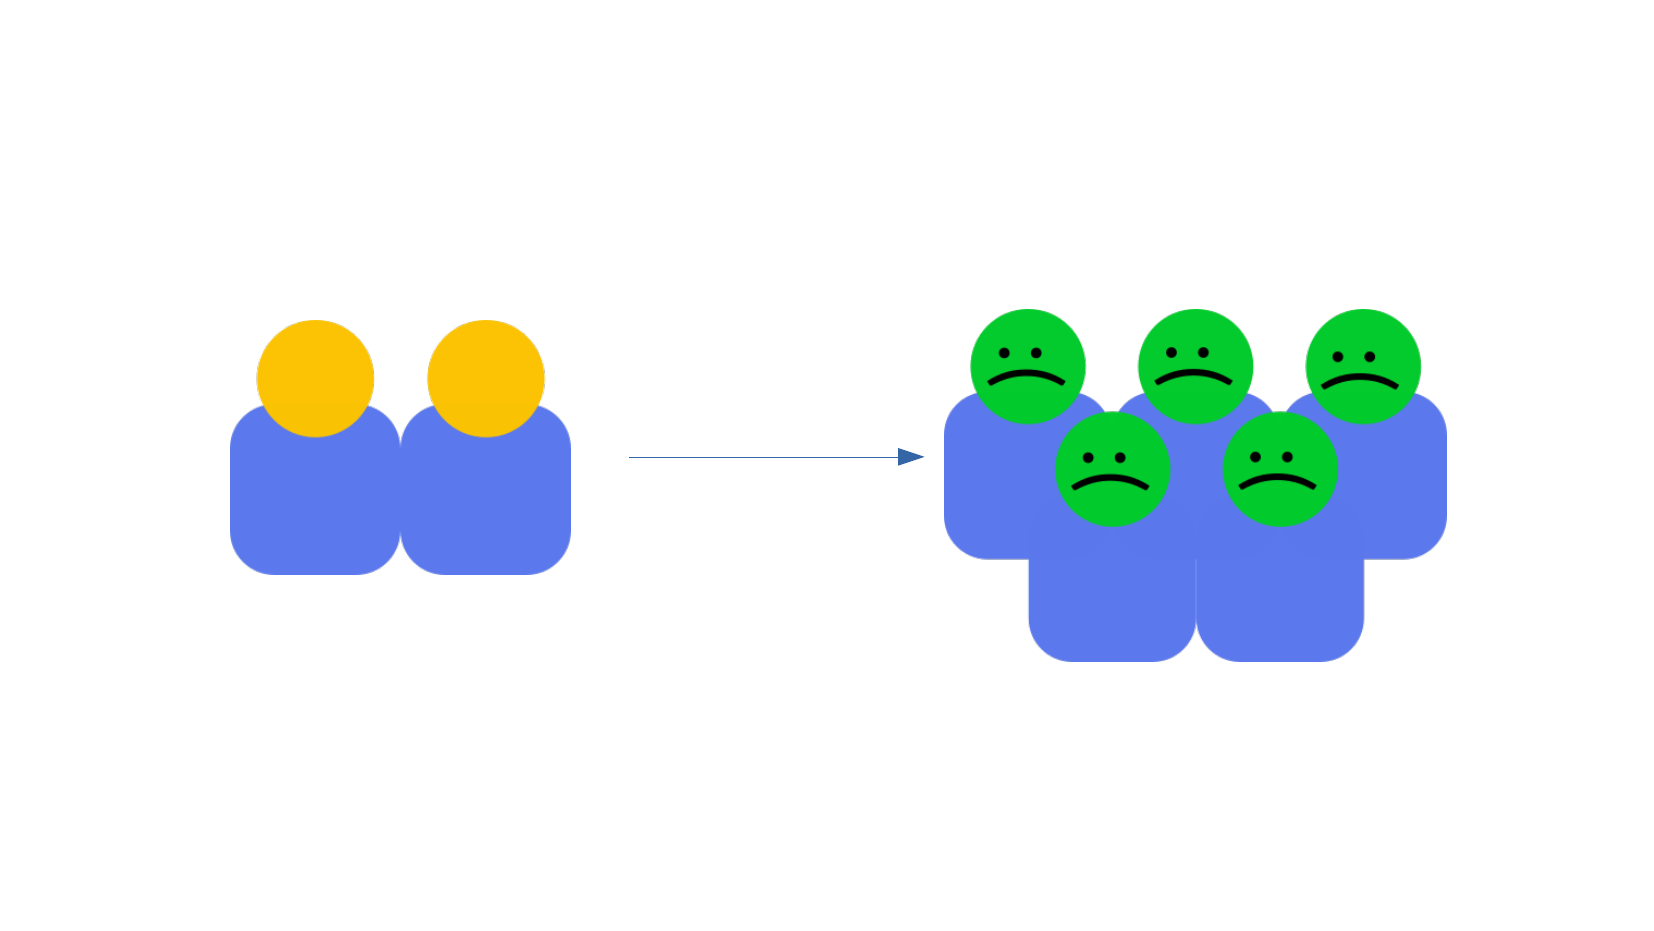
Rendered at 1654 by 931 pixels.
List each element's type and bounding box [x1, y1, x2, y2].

picture [230, 320, 571, 575]
picture [944, 309, 1447, 662]
